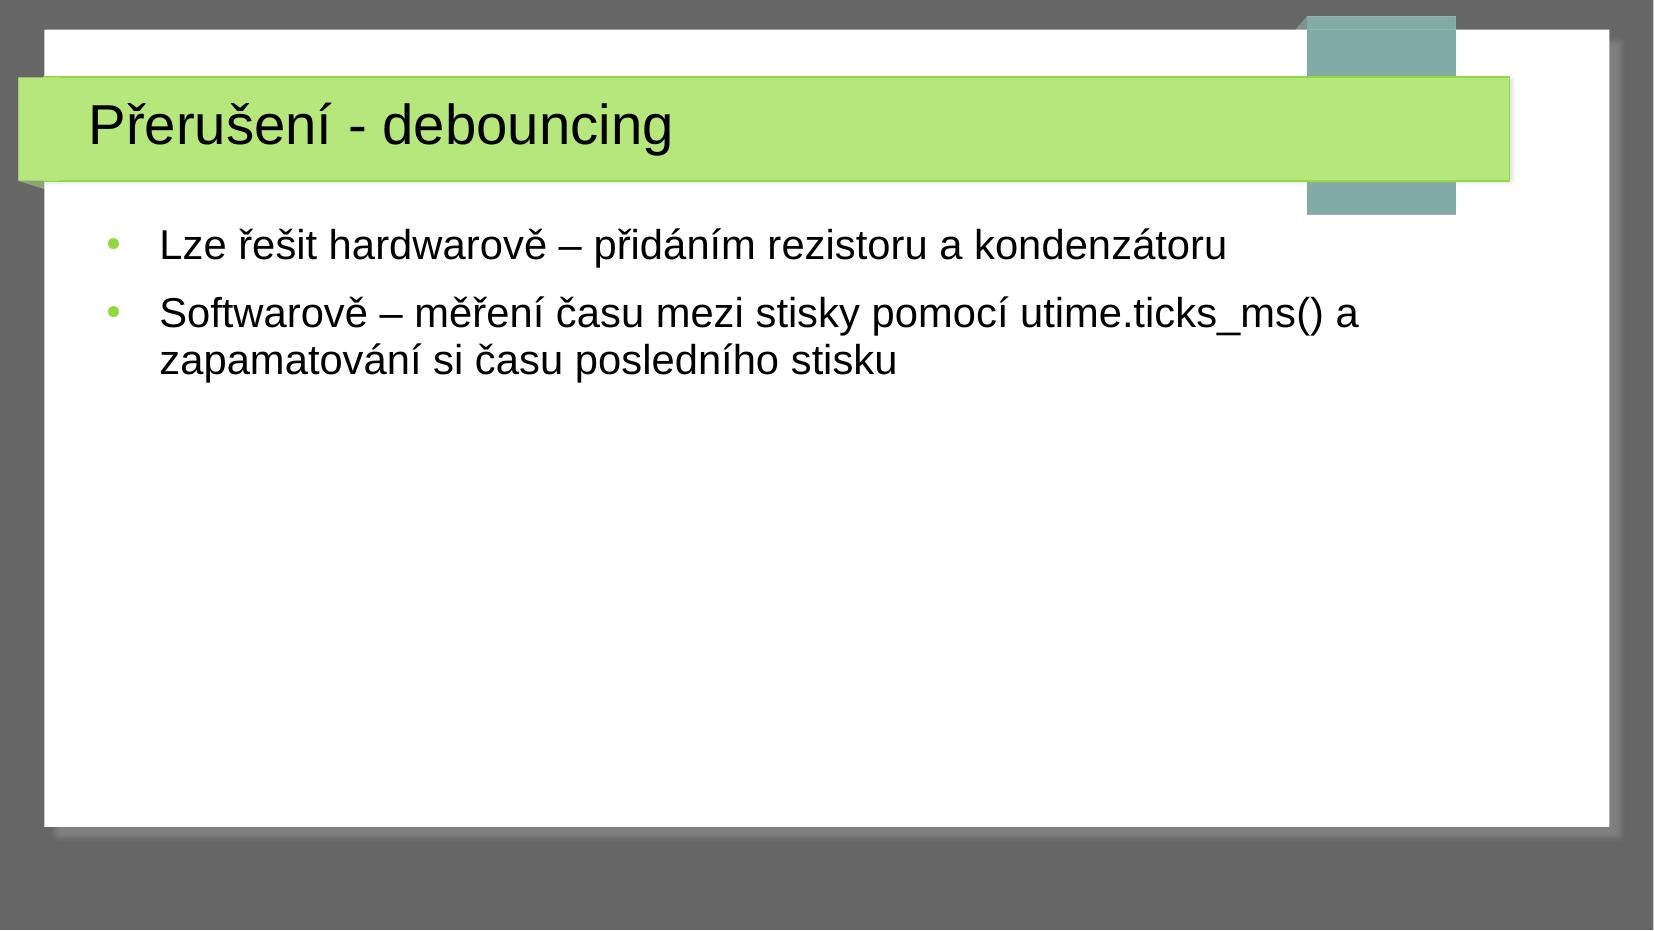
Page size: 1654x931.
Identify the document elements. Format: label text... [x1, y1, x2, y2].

list Lze řešit hardwarově – přidáním rezistoru a kondenzátoru Softwarově – měření času mezi stisky pomocí utime.ticks_ms() a zapamatování si času posledního stisku [88, 221, 1565, 813]
title Přerušení - debouncing [88, 73, 1506, 178]
